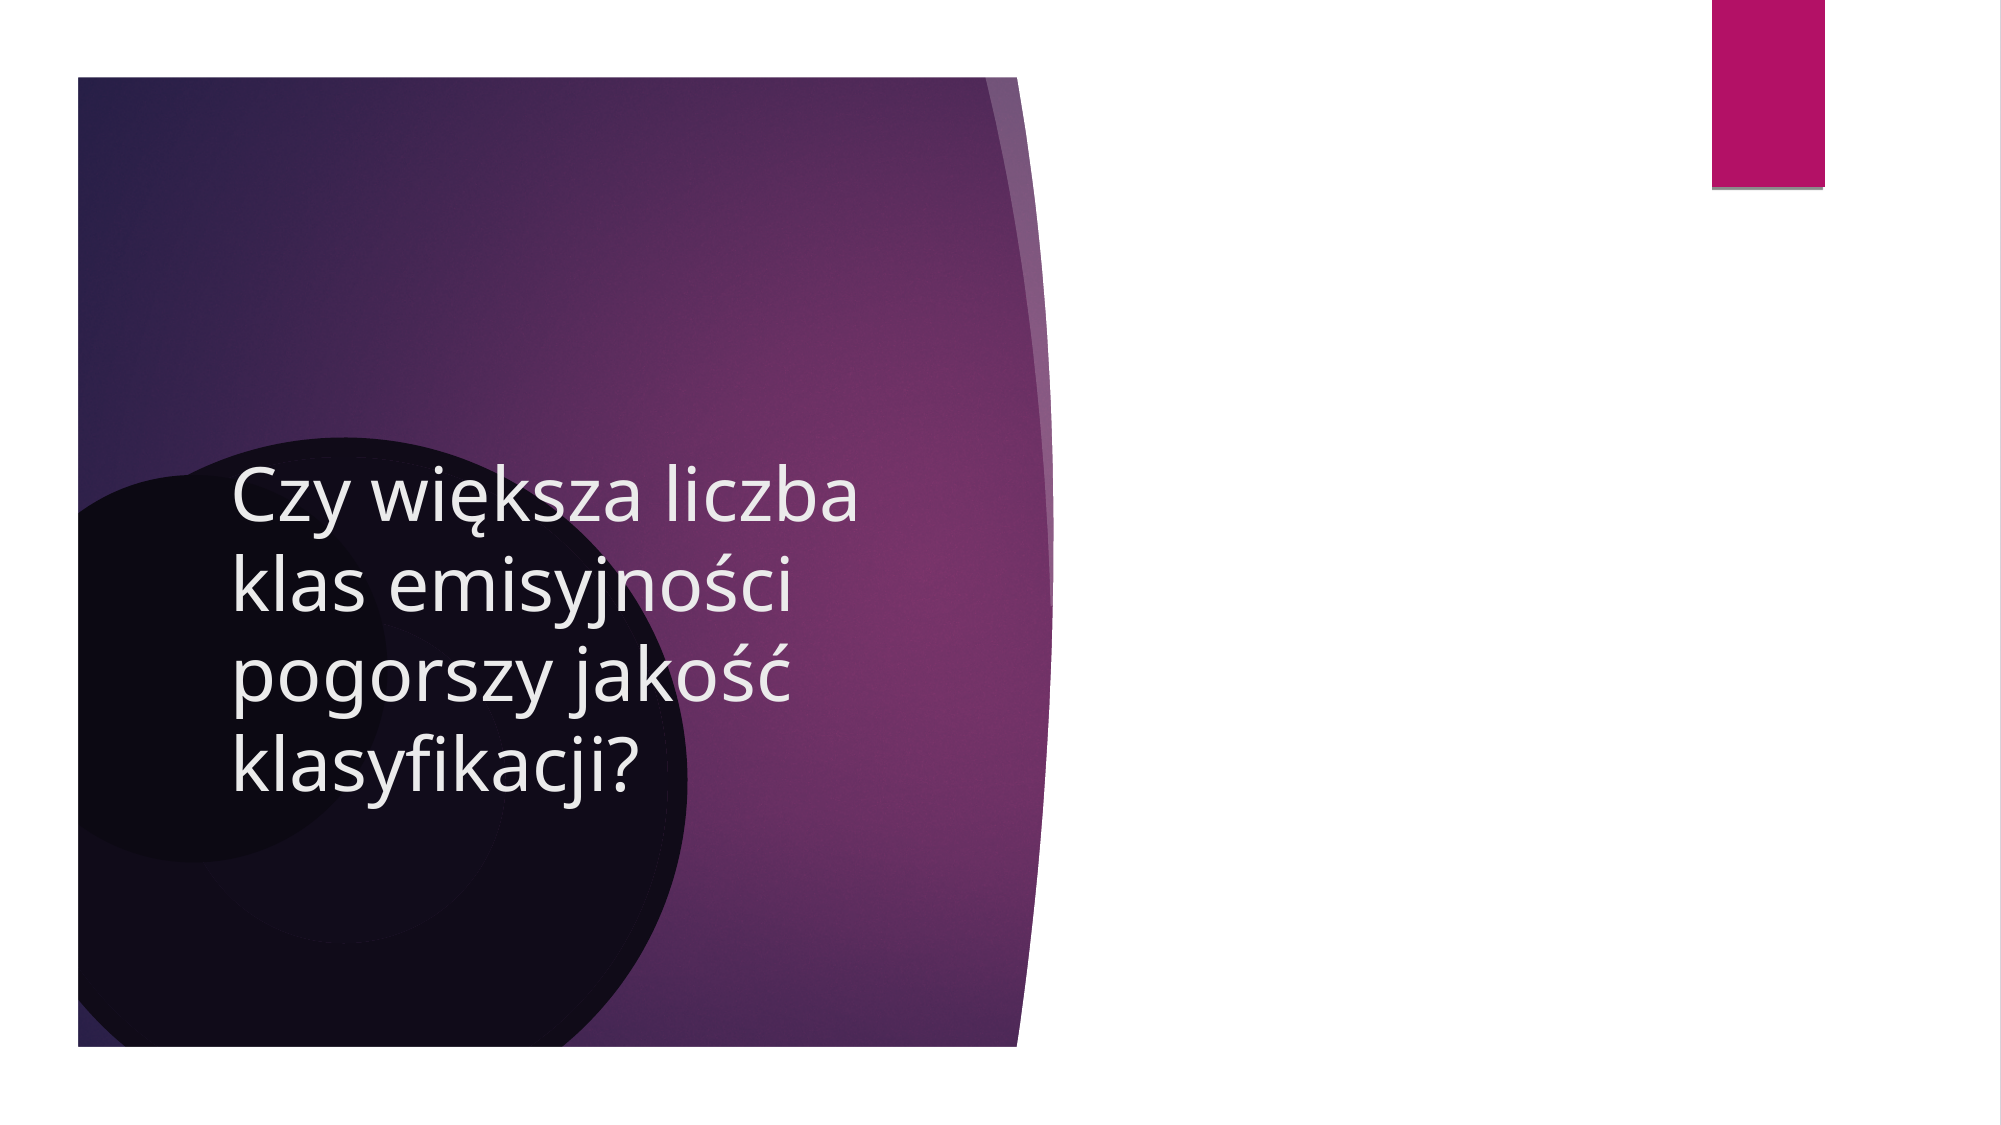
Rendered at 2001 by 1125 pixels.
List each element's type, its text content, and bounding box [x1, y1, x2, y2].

title Czy większa liczba klas emisyjności pogorszy jakość klasyfikacji? [199, 327, 913, 798]
